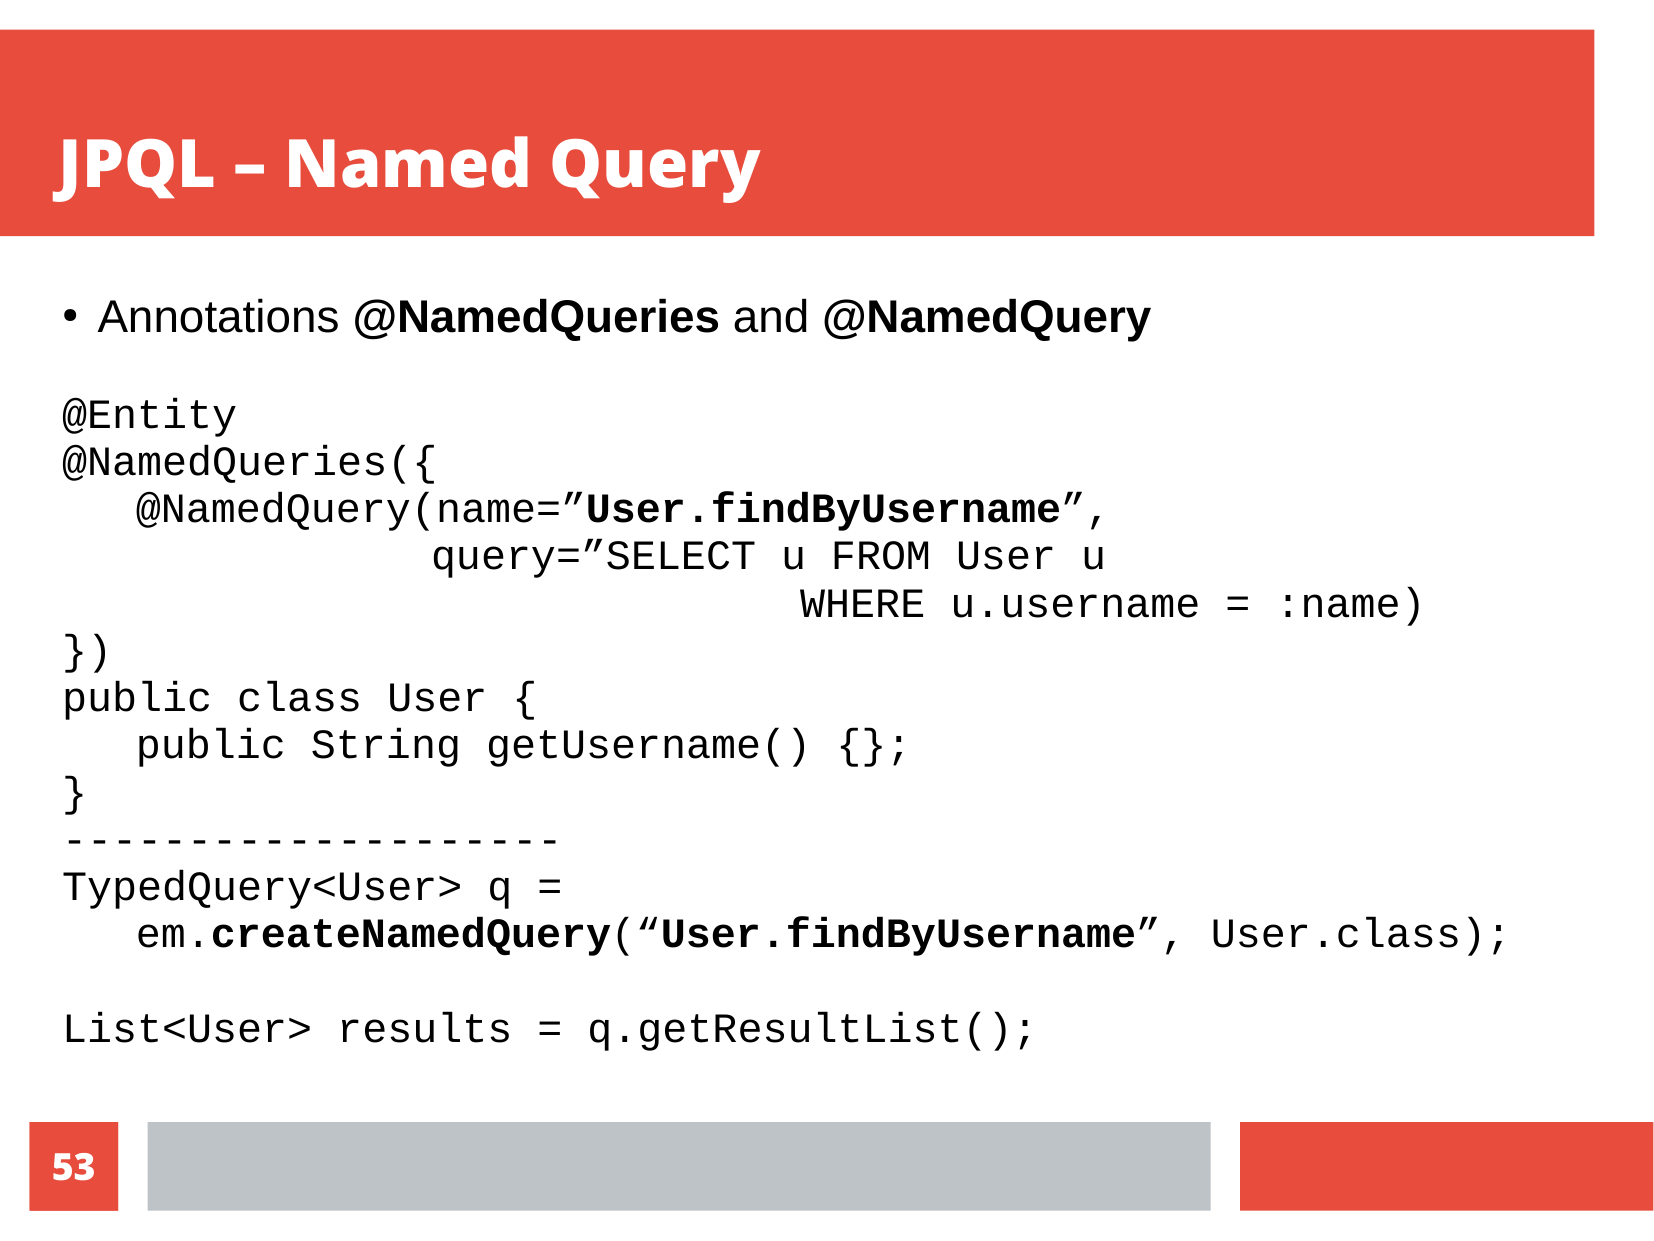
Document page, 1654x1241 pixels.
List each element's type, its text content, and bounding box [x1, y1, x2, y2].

title JPQL – Named Query [59, 59, 1595, 207]
text_box Annotations @NamedQueries and @NamedQuery @Entity @NamedQueries({ @NamedQuery(name=”User.findByUsername”, query=”SELECT u FROM User u WHERE u.username = :name) }) public class User { public String getUsername() {}; } -------------------- TypedQuery<User> q = em.createNamedQuery(“User.findByUsername”, User.class); List<User> results = q.getResultList(); [47, 283, 1571, 1063]
